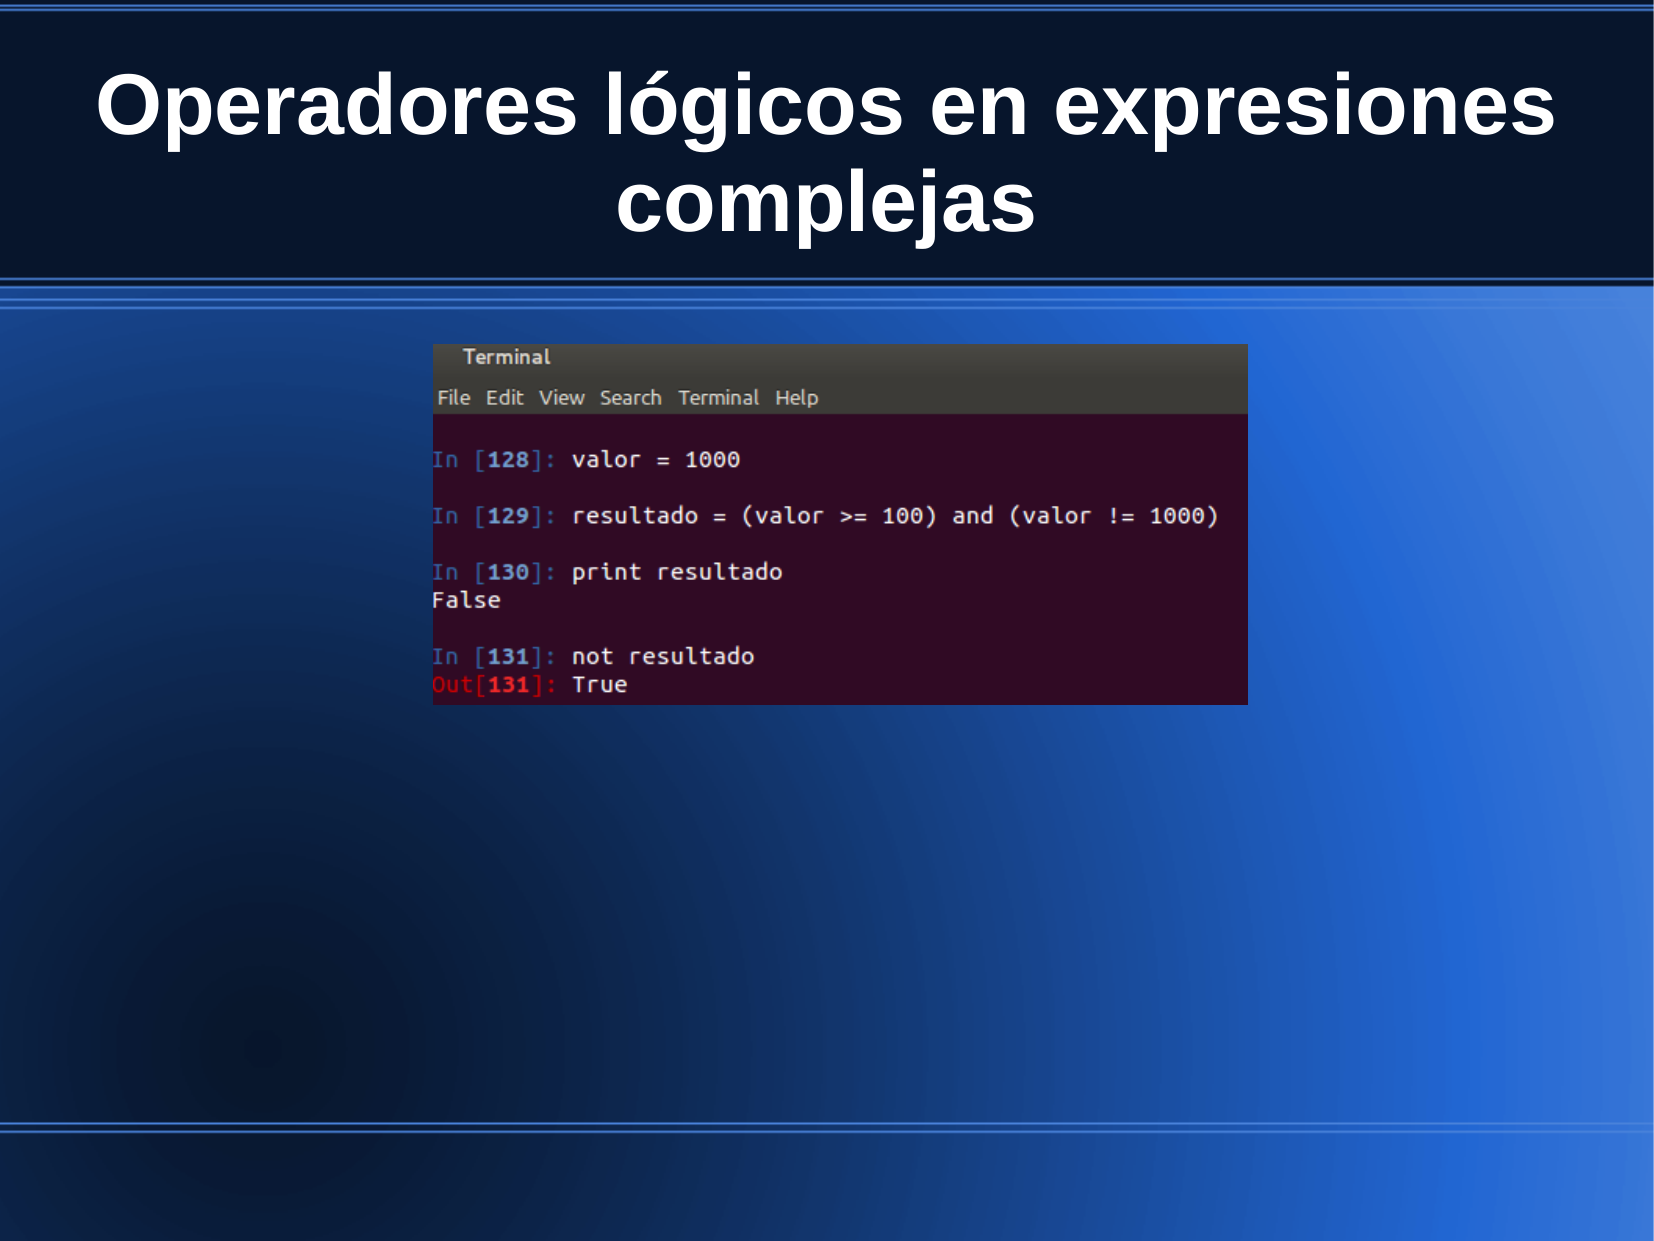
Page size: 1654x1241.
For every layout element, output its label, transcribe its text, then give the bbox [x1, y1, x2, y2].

title Operadores lógicos en expresiones complejas [82, 49, 1571, 257]
picture [0, 0, 1654, 1241]
